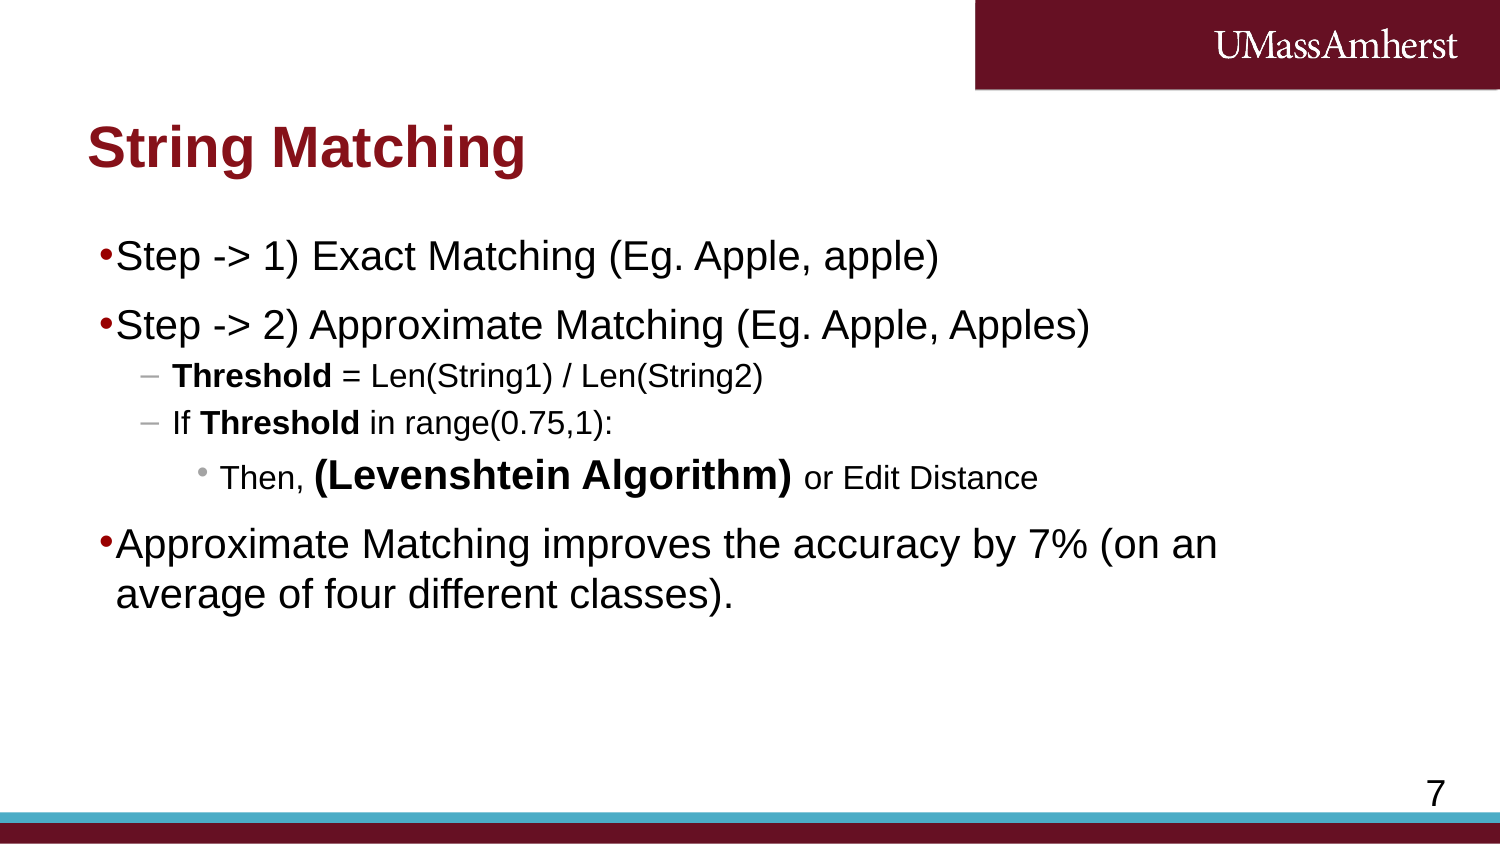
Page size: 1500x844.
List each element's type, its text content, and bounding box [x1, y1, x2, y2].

text_box <number> [1111, 769, 1462, 814]
text_box Step -> 1) Exact Matching (Eg. Apple, apple) Step -> 2) Approximate Matching (Eg. Apple, Apples) Threshold = Len(String1) / Len(String2) If Threshold in range(0.75,1): Then, (Levenshtein Algorithm) or Edit Distance Approximate Matching improves the accuracy by 7% (on an average of four different classes). [63, 213, 1374, 754]
text_box String Matching [72, 53, 1273, 195]
picture [1214, 28, 1458, 59]
